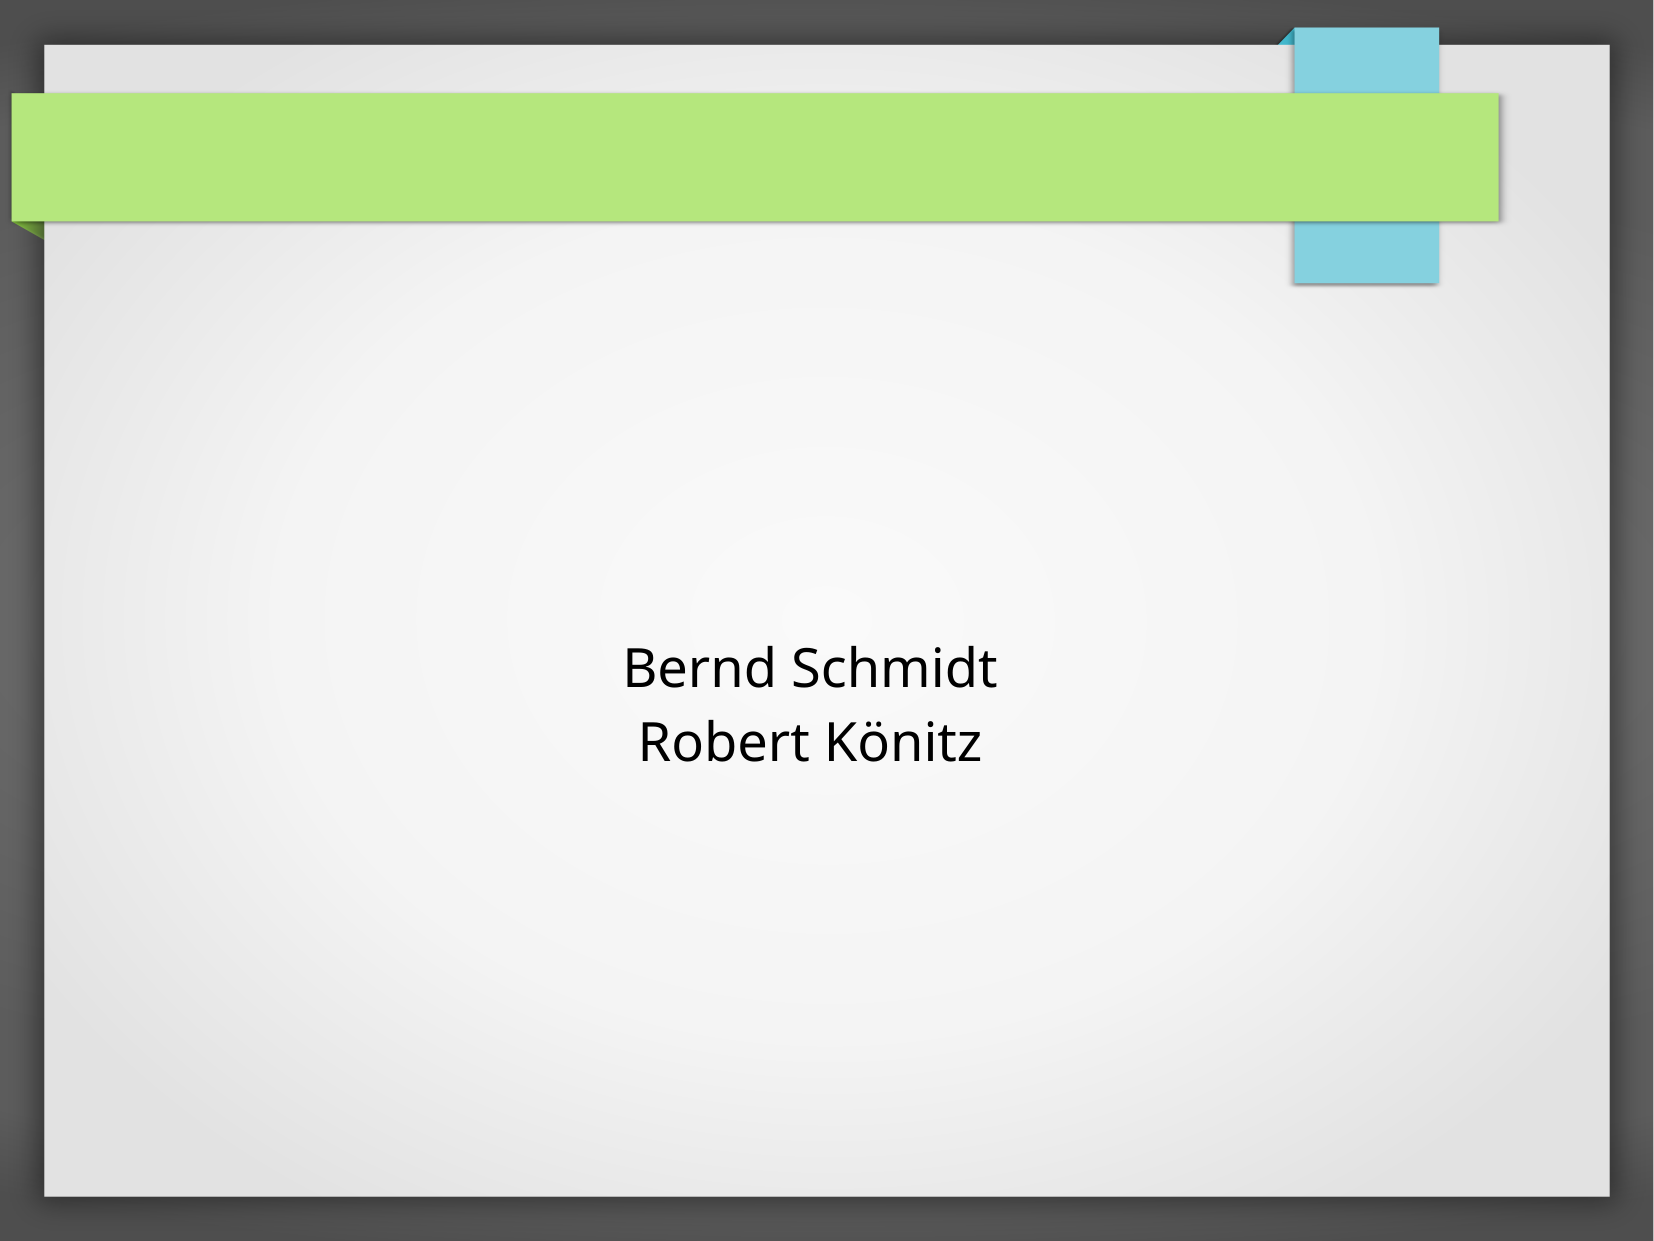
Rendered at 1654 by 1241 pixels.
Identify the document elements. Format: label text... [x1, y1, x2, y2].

subtitle Bernd Schmidt Robert Könitz [82, 343, 1538, 1063]
picture [0, 0, 1654, 1241]
